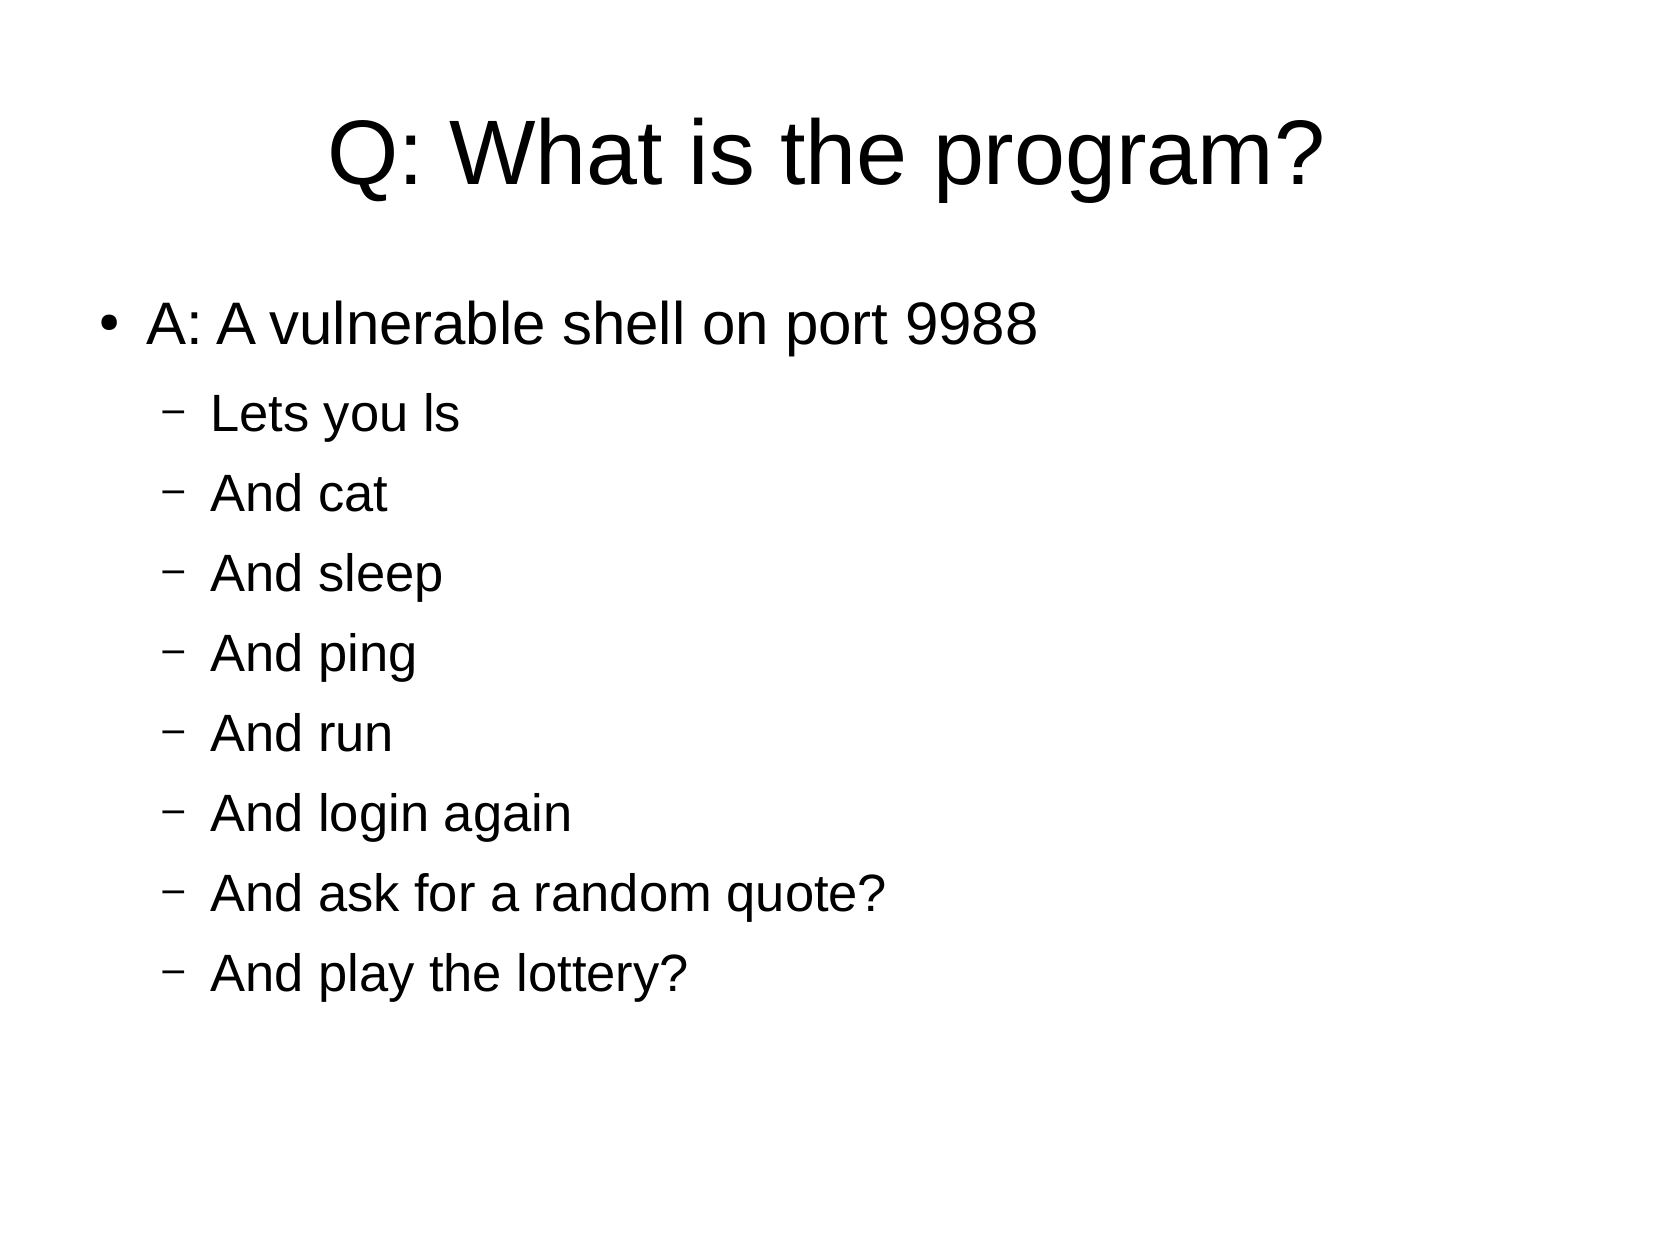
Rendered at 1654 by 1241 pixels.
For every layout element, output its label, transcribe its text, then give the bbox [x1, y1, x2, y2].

title Q: What is the program? [82, 49, 1571, 257]
list A: A vulnerable shell on port 9988 Lets you ls And cat And sleep And ping And run And login again And ask for a random quote? And play the lottery? [82, 290, 1571, 1010]
